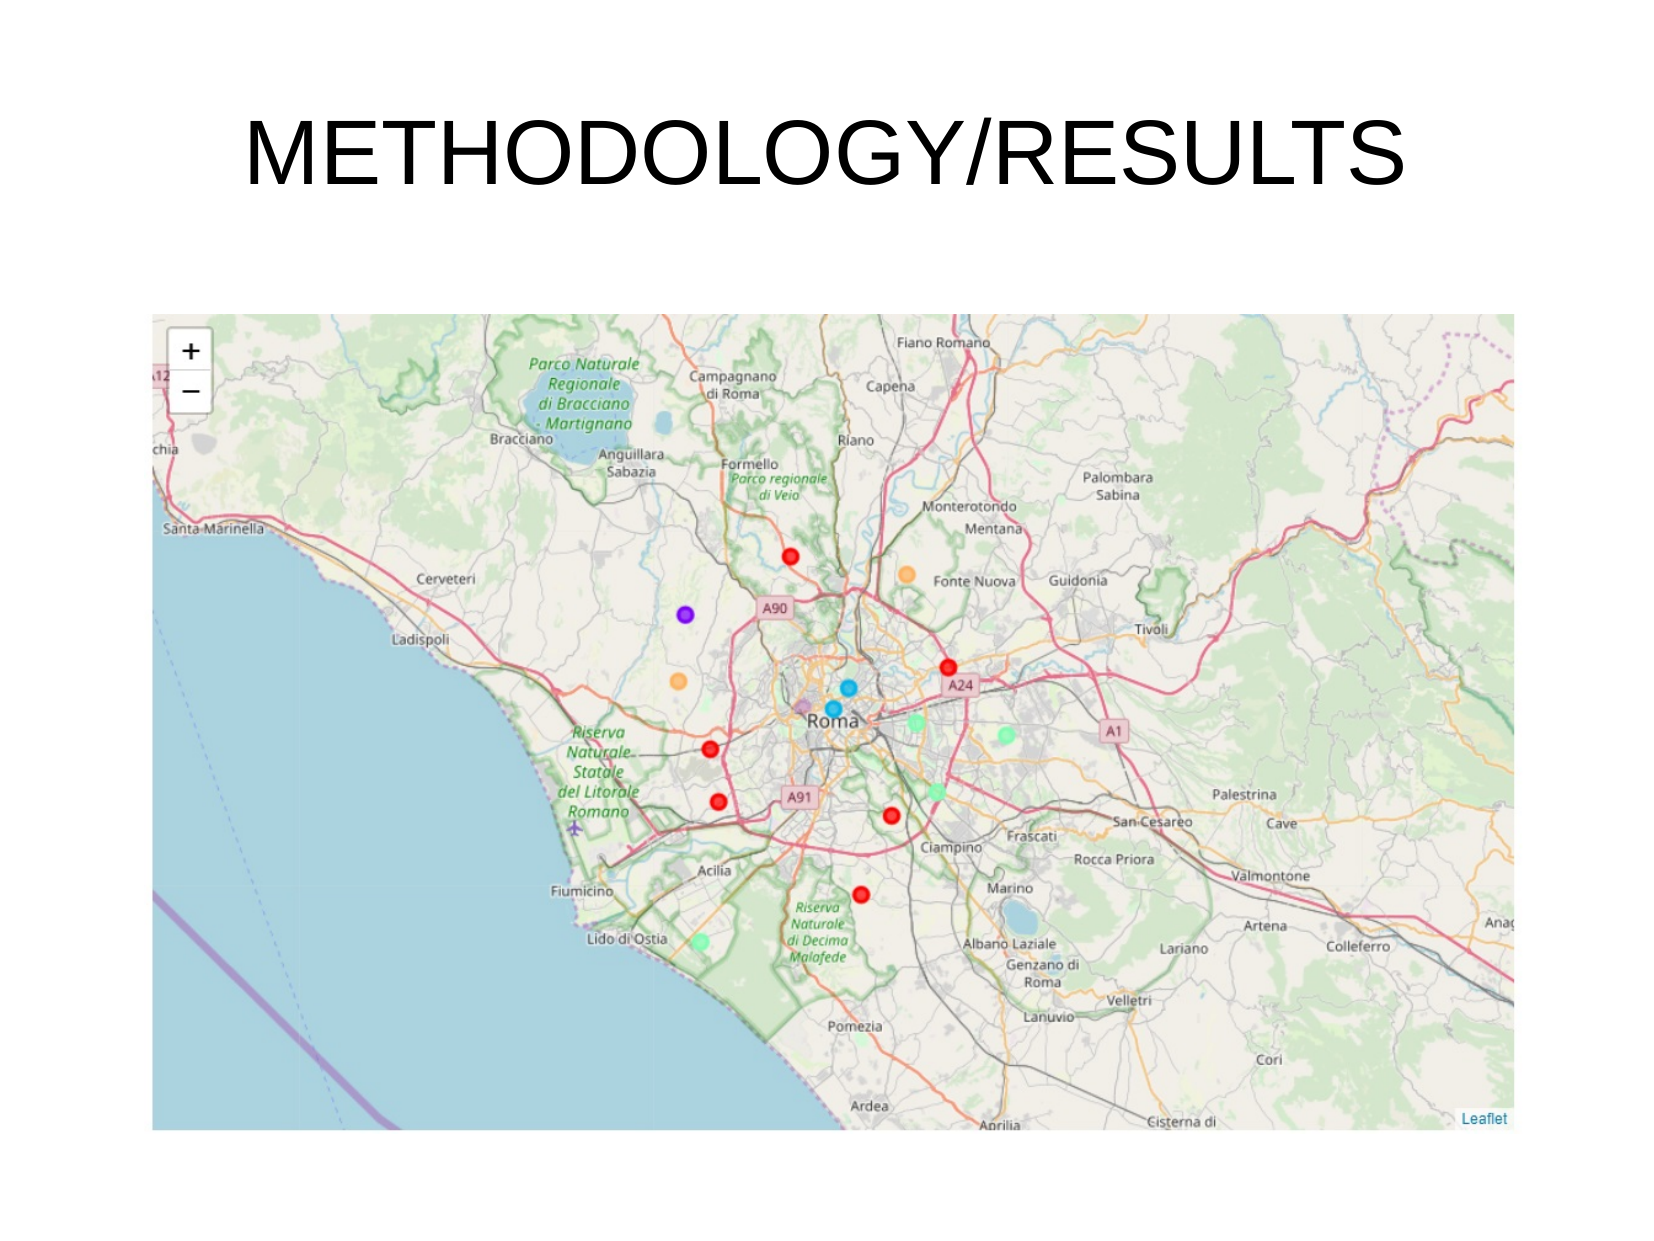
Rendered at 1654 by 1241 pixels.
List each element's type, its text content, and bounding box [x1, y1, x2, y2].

picture [144, 314, 1561, 1134]
title METHODOLOGY/RESULTS [82, 49, 1571, 257]
